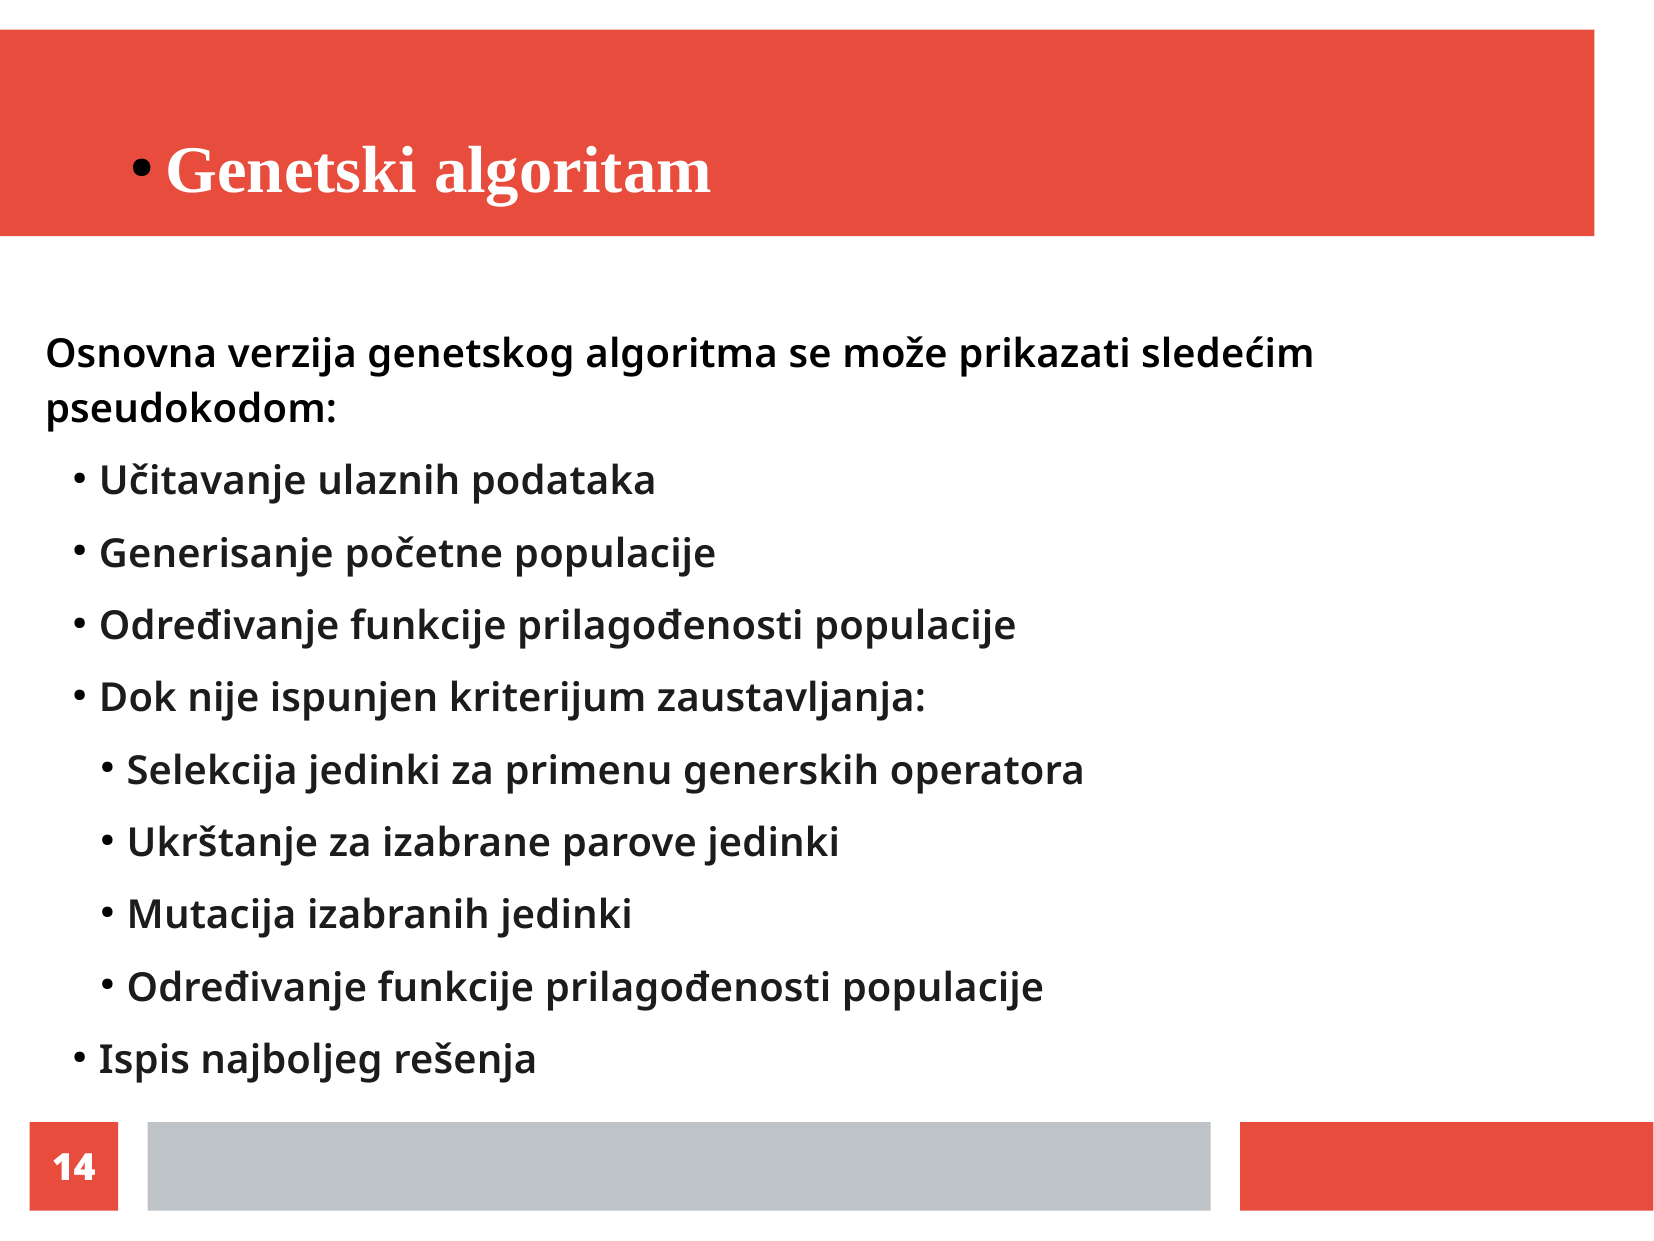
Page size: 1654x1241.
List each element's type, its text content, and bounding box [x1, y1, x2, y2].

list Osnovna verzija genetskog algoritma se može prikazati sledećim pseudokodom: Učitavanje ulaznih podataka Generisanje početne populacije Određivanje funkcije prilagođenosti populacije Dok nije ispunjen kriterijum zaustavljanja: Selekcija jedinki za primenu generskih operatora Ukrštanje za izabrane parove jedinki Mutacija izabranih jedinki Određivanje funkcije prilagođenosti populacije Ispis najboljeg rešenja [45, 324, 1551, 1093]
title Genetski algoritam [59, 59, 1595, 207]
